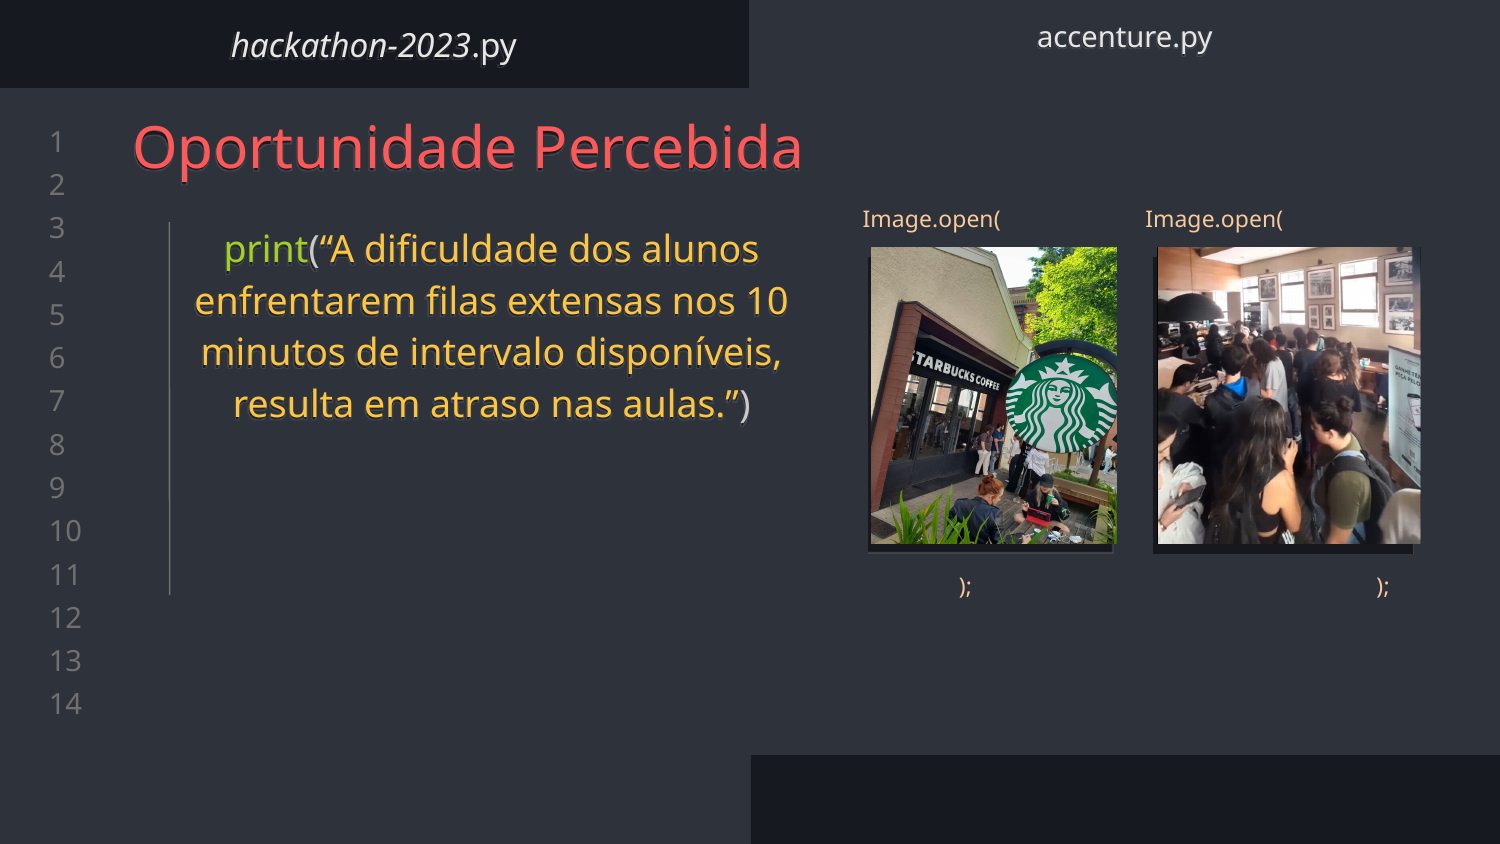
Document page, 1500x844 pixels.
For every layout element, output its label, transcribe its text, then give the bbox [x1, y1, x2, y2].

text_box hackathon-2023.py [0, 15, 749, 74]
text_box Image.open( ); [1130, 189, 1500, 615]
picture [871, 247, 1117, 544]
list print(“A dificuldade dos alunos enfrentarem filas extensas nos 10 minutos de intervalo disponíveis, resulta em atraso nas aulas.”) [170, 203, 814, 510]
title Oportunidade Percebida [116, 95, 1383, 190]
text_box accenture.py [749, 23, 1500, 83]
list Image.open( ); [847, 189, 1130, 409]
